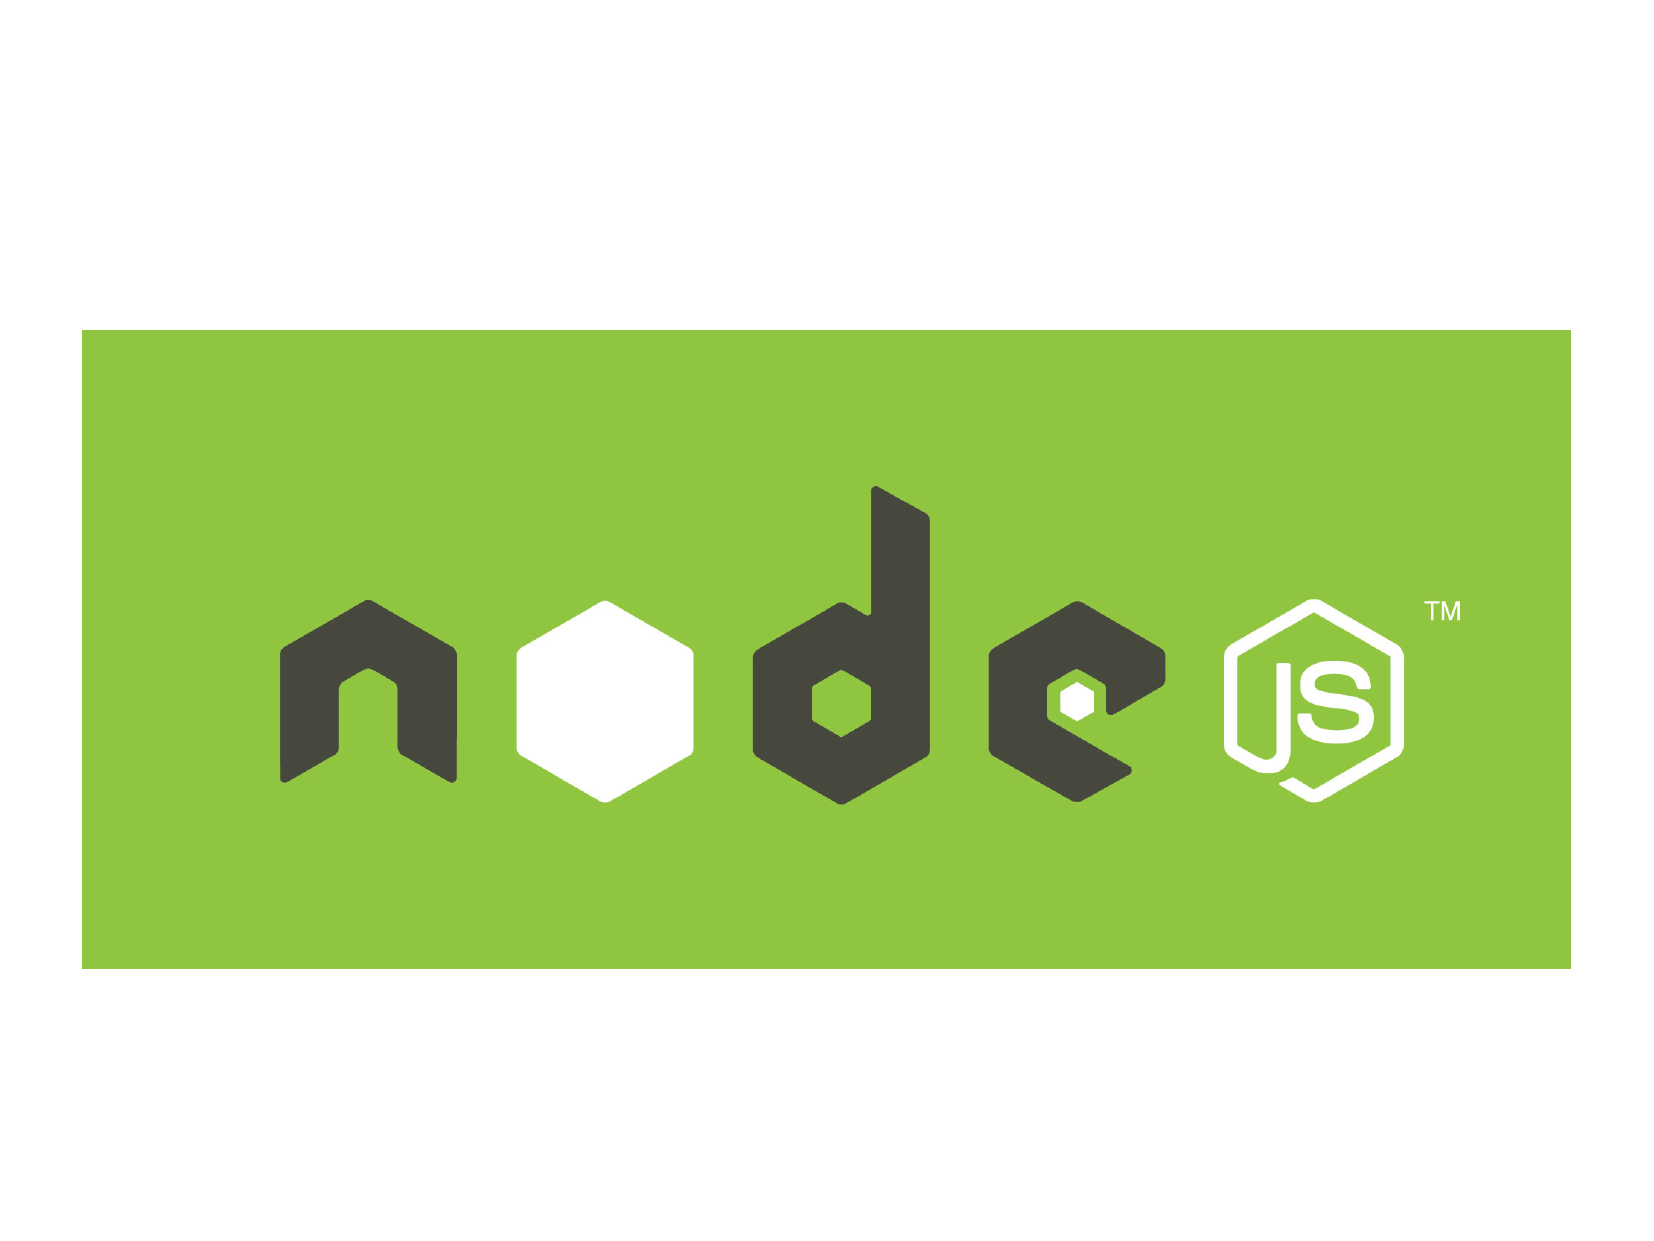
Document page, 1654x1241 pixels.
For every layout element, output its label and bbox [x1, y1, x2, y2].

picture [82, 330, 1571, 969]
